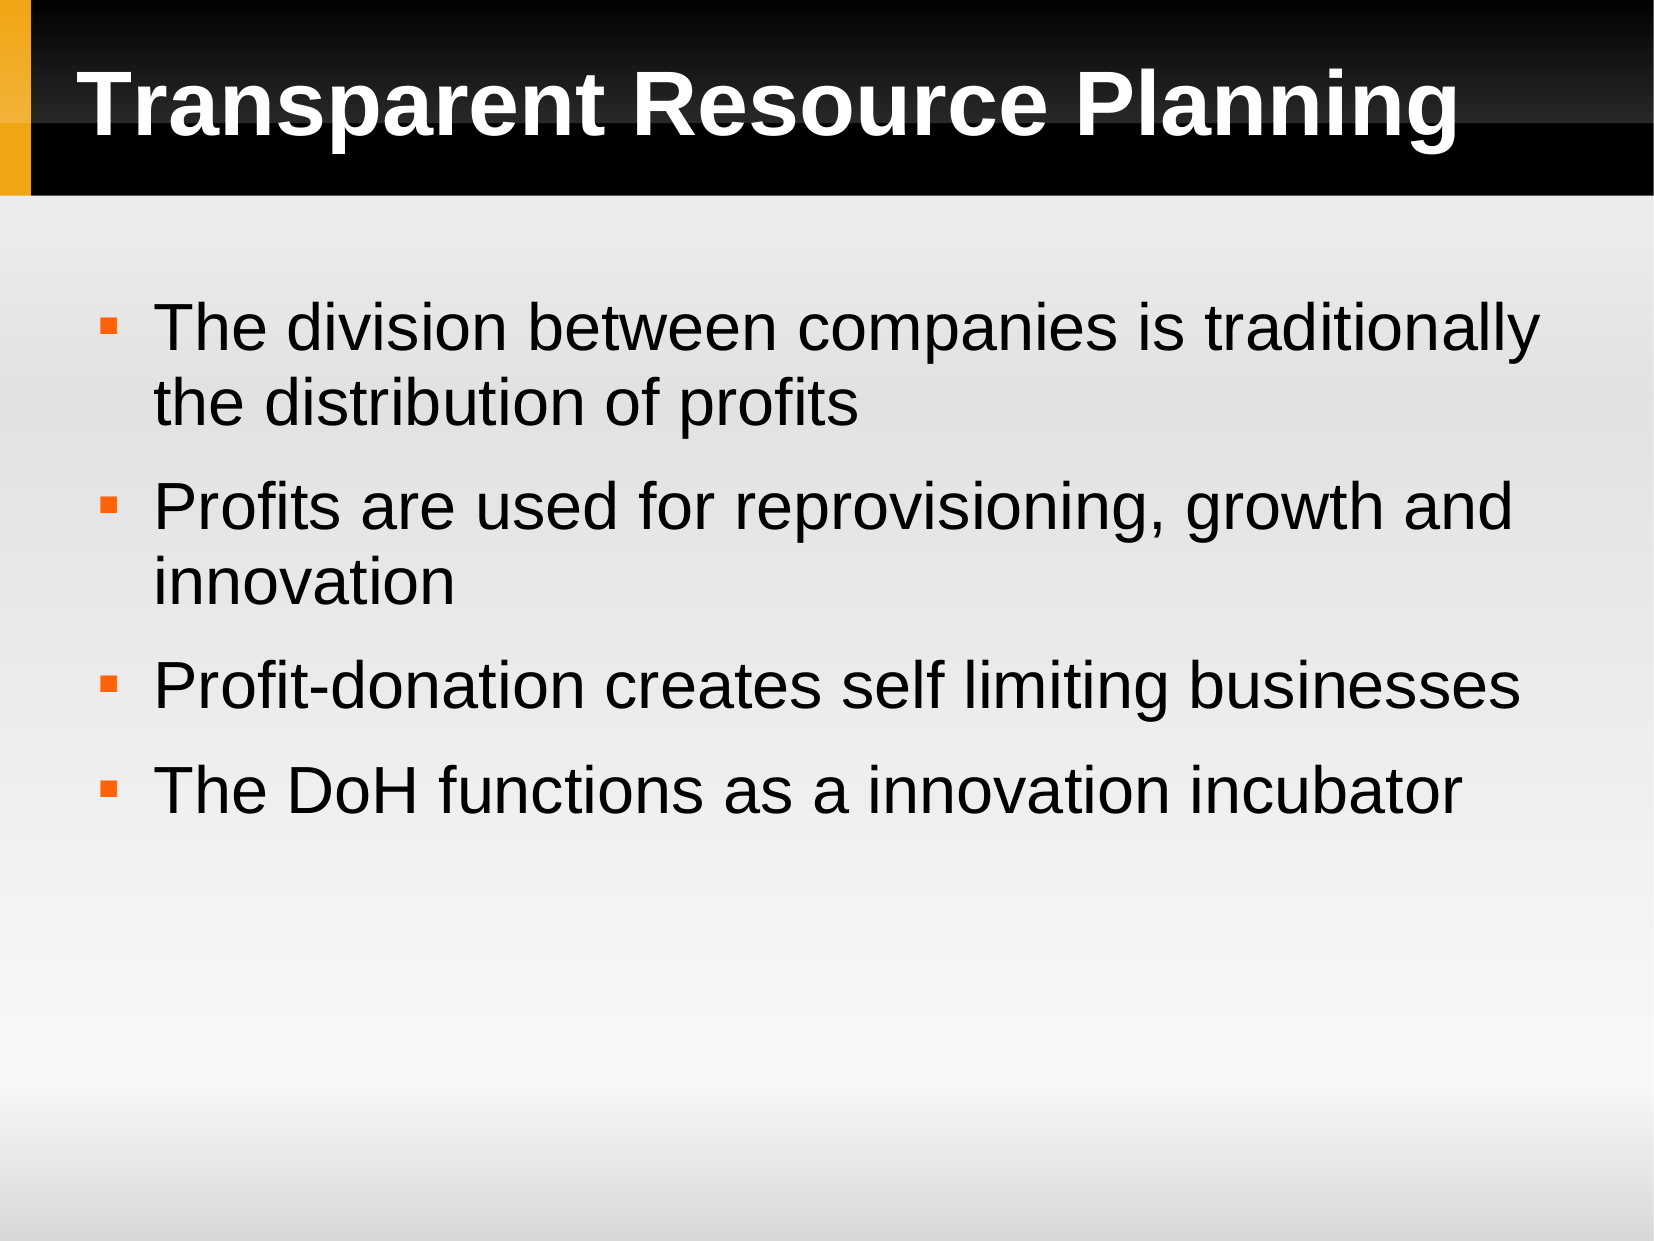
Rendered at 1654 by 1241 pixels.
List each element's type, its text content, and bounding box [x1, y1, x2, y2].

picture [0, 0, 1654, 1241]
list The division between companies is traditionally the distribution of profits Profits are used for reprovisioning, growth and innovation Profit-donation creates self limiting businesses The DoH functions as a innovation incubator [82, 290, 1571, 1094]
title Transparent Resource Planning [76, 7, 1565, 200]
